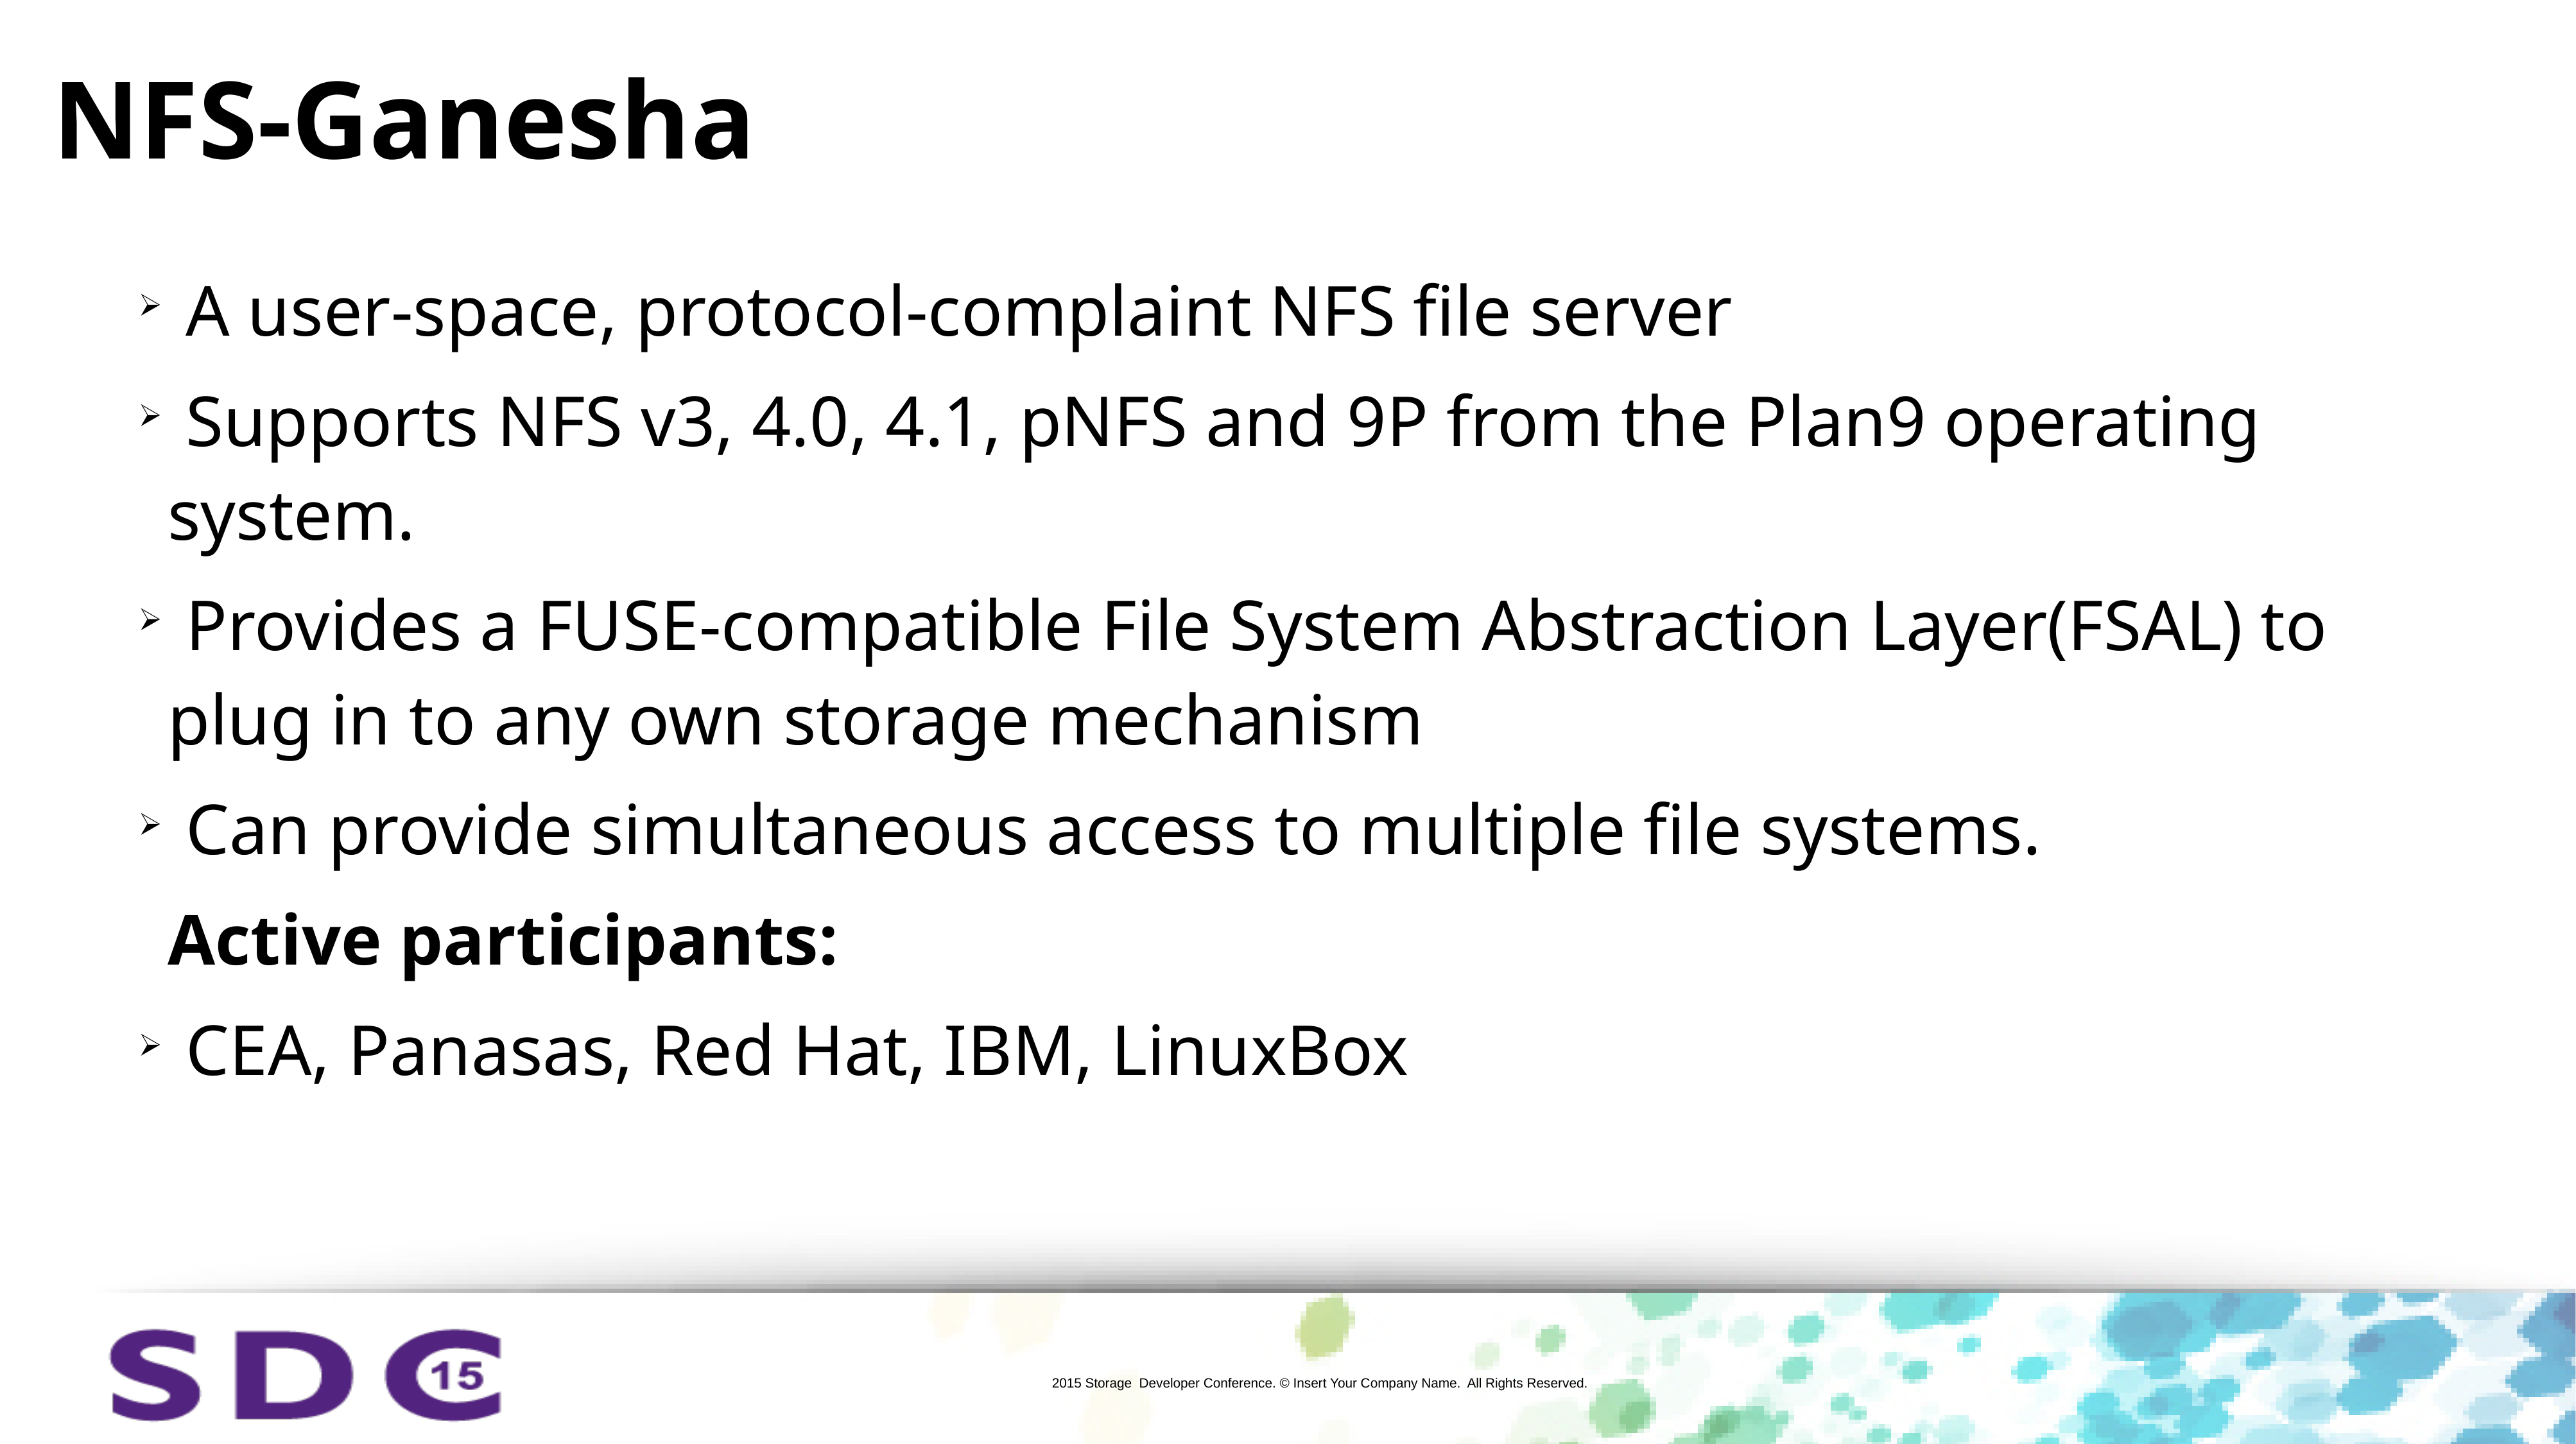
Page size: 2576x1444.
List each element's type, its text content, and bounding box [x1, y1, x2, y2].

list A user-space, protocol-complaint NFS file server Supports NFS v3, 4.0, 4.1, pNFS and 9P from the Plan9 operating system. Provides a FUSE-compatible File System Abstraction Layer(FSAL) to plug in to any own storage mechanism Can provide simultaneous access to multiple file systems. Active participants: CEA, Panasas, Red Hat, IBM, LinuxBox [128, 262, 2447, 1100]
picture [0, 994, 2576, 1444]
title NFS-Ganesha [53, 0, 2371, 238]
